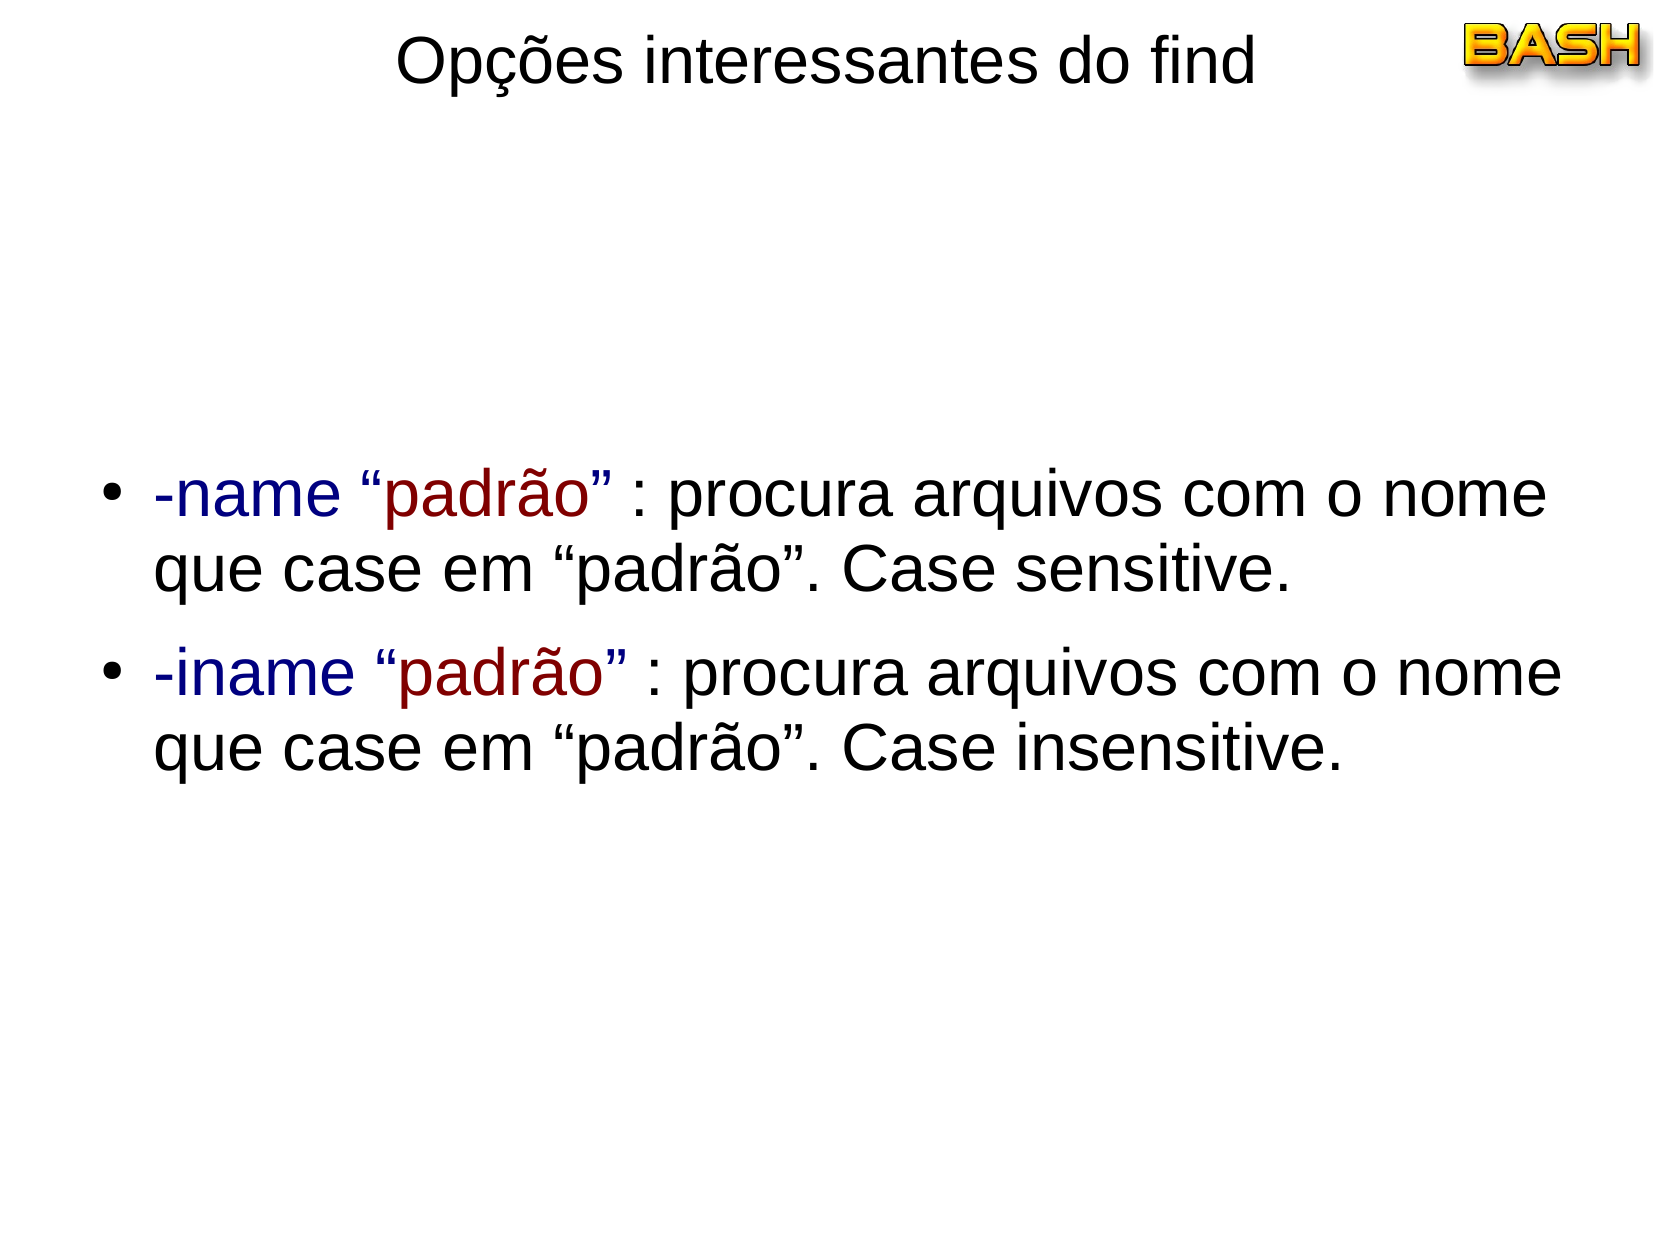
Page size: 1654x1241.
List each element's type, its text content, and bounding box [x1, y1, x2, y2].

title Opções interessantes do find [82, 22, 1571, 98]
picture [1450, 0, 1654, 96]
list -name “padrão” : procura arquivos com o nome que case em “padrão”. Case sensitive. -iname “padrão” : procura arquivos com o nome que case em “padrão”. Case insensitive. [82, 455, 1571, 785]
